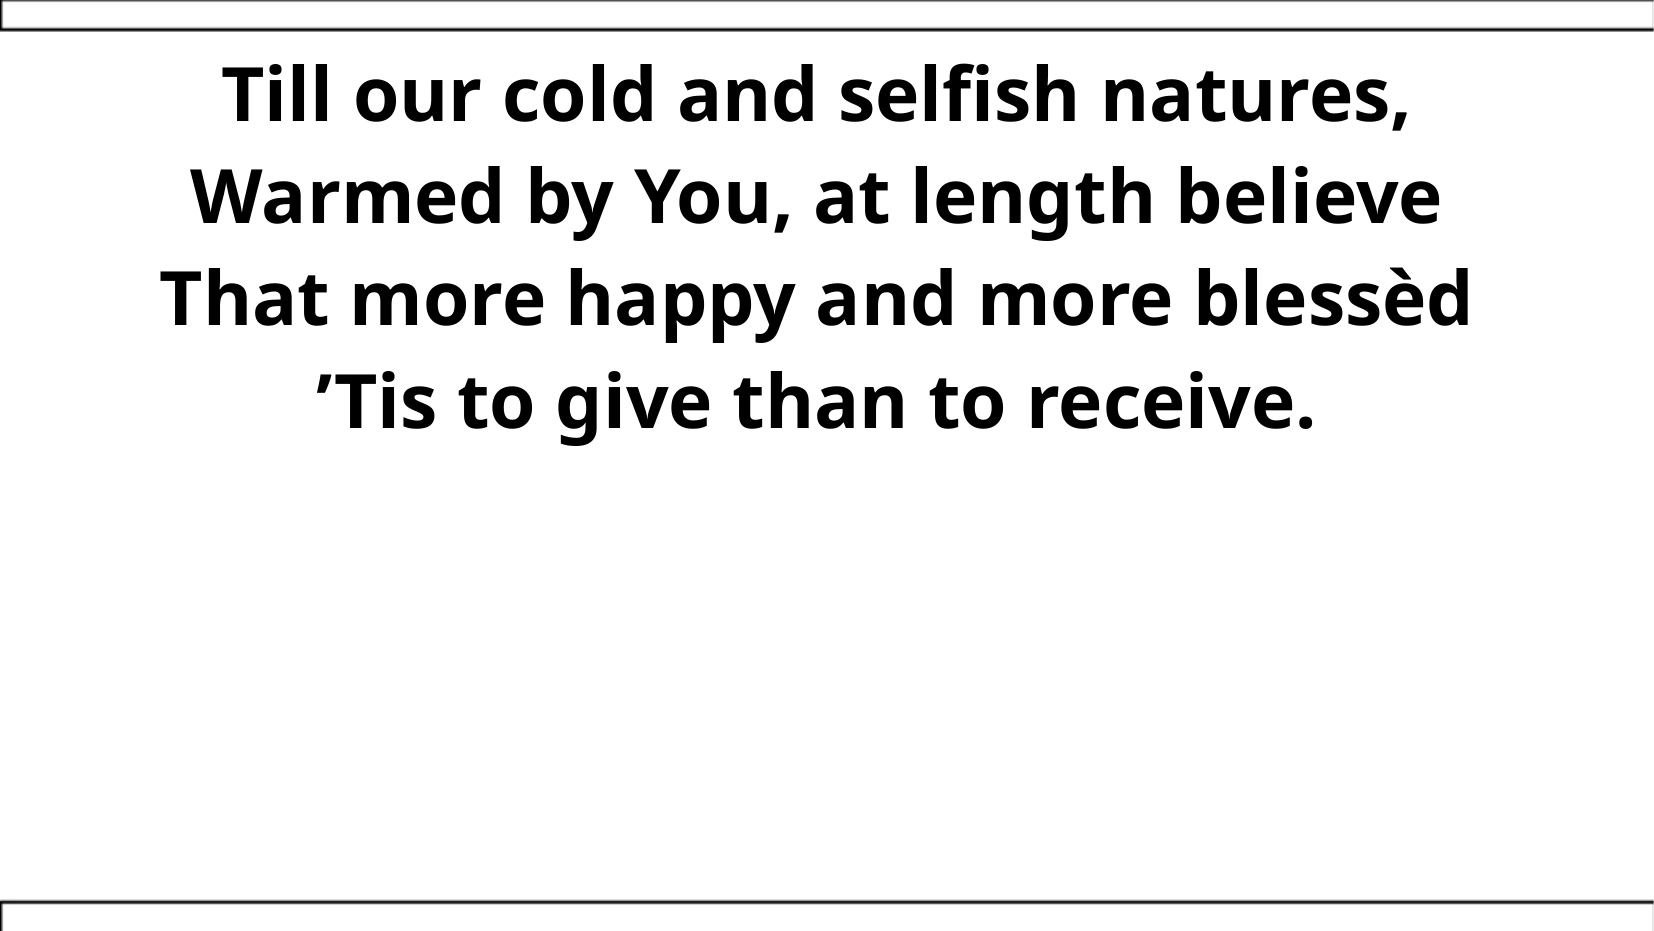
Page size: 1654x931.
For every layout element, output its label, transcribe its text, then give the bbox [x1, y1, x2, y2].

text_box Till our cold and selfish natures, Warmed by You, at length believe That more happy and more blessèd ’Tis to give than to receive. [75, 33, 1561, 448]
picture [0, 0, 1654, 931]
